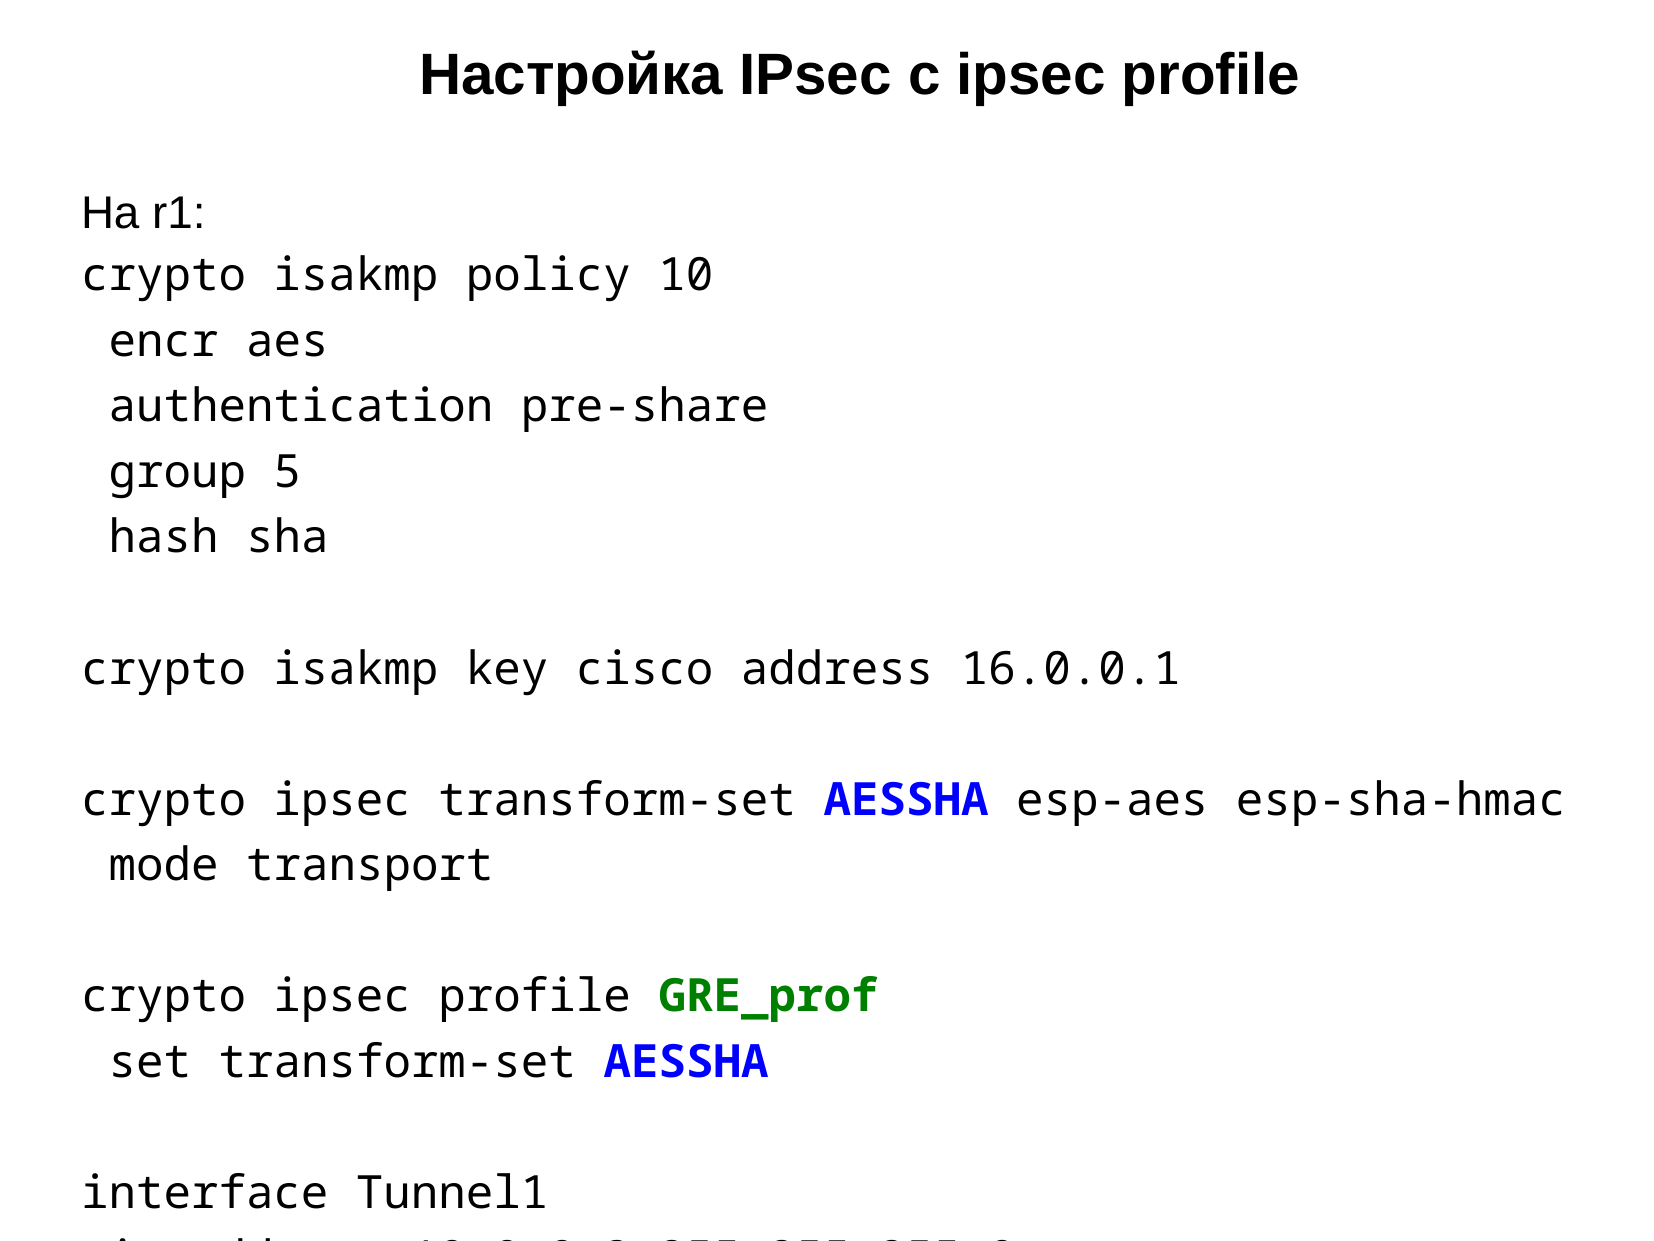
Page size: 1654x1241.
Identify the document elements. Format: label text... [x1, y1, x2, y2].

text_box Настройка IPsec с ipsec profile [123, 41, 1597, 113]
list На r1: crypto isakmp policy 10 encr aes authentication pre-share group 5 hash sha crypto isakmp key cisco address 16.0.0.1 crypto ipsec transform-set AESSHA esp-aes esp-sha-hmac mode transport crypto ipsec profile GRE_prof set transform-set AESSHA interface Tunnel1 ip address 10.0.0.3 255.255.255.0 tunnel source 38.0.0.3 tunnel destination 16.0.0.1 tunnel protection ipsec profile GRE_prof [75, 187, 1613, 1166]
